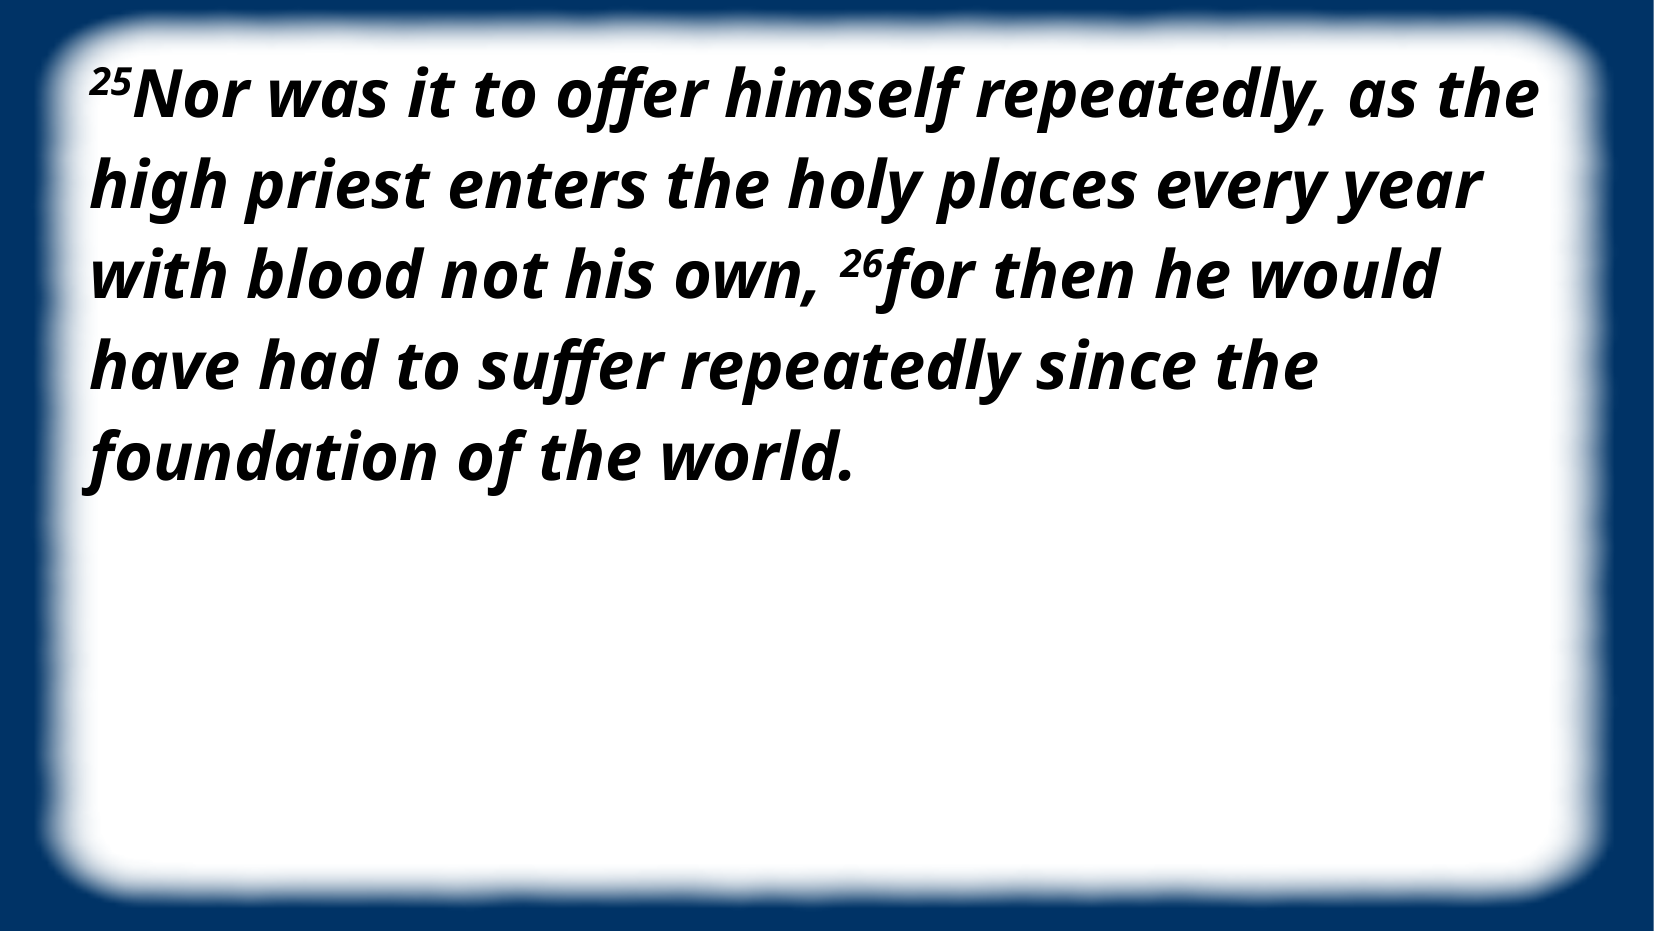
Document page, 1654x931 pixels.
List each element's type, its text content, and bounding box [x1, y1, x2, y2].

text_box 25Nor was it to offer himself repeatedly, as the high priest enters the holy places every year with blood not his own, 26for then he would have had to suffer repeatedly since the foundation of the world. [75, 38, 1576, 498]
picture [0, 0, 1654, 931]
